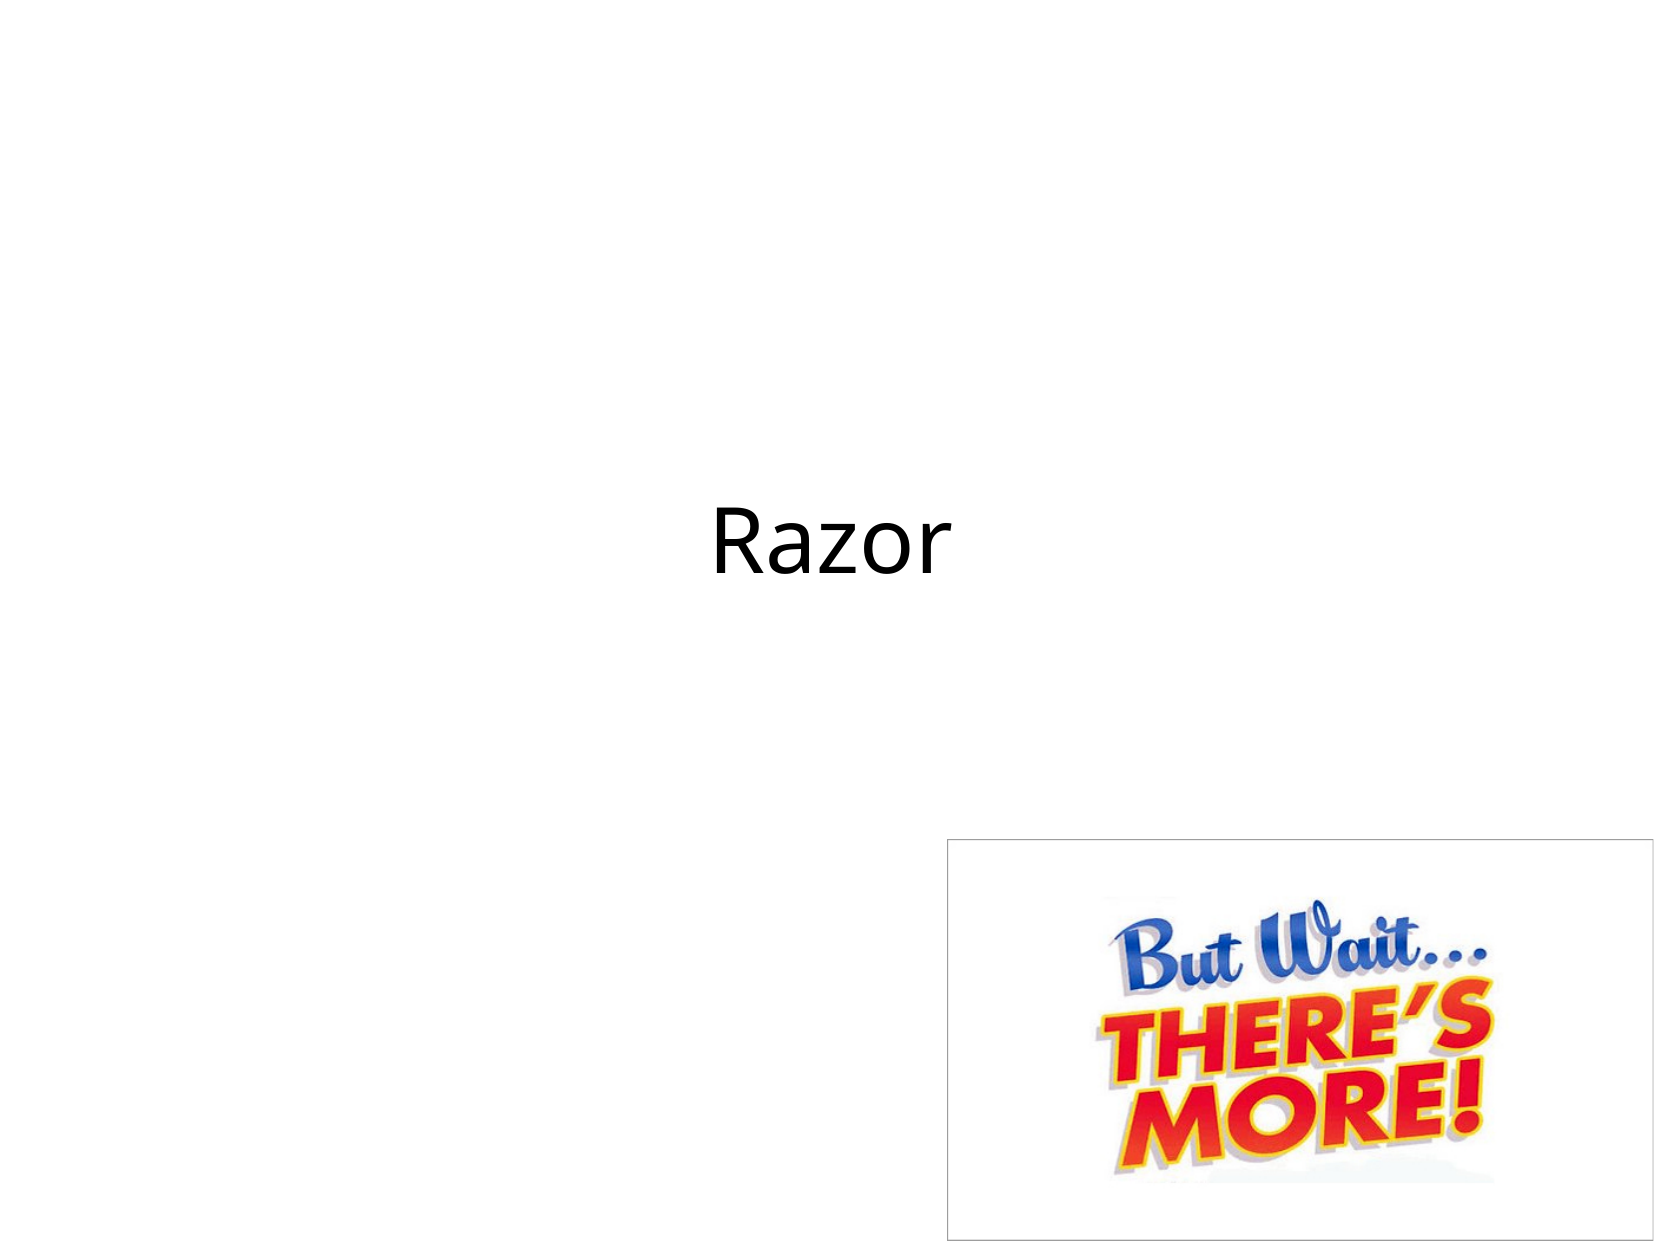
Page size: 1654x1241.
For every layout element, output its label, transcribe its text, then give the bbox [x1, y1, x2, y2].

title Razor [86, 435, 1576, 643]
picture [947, 839, 1654, 1241]
